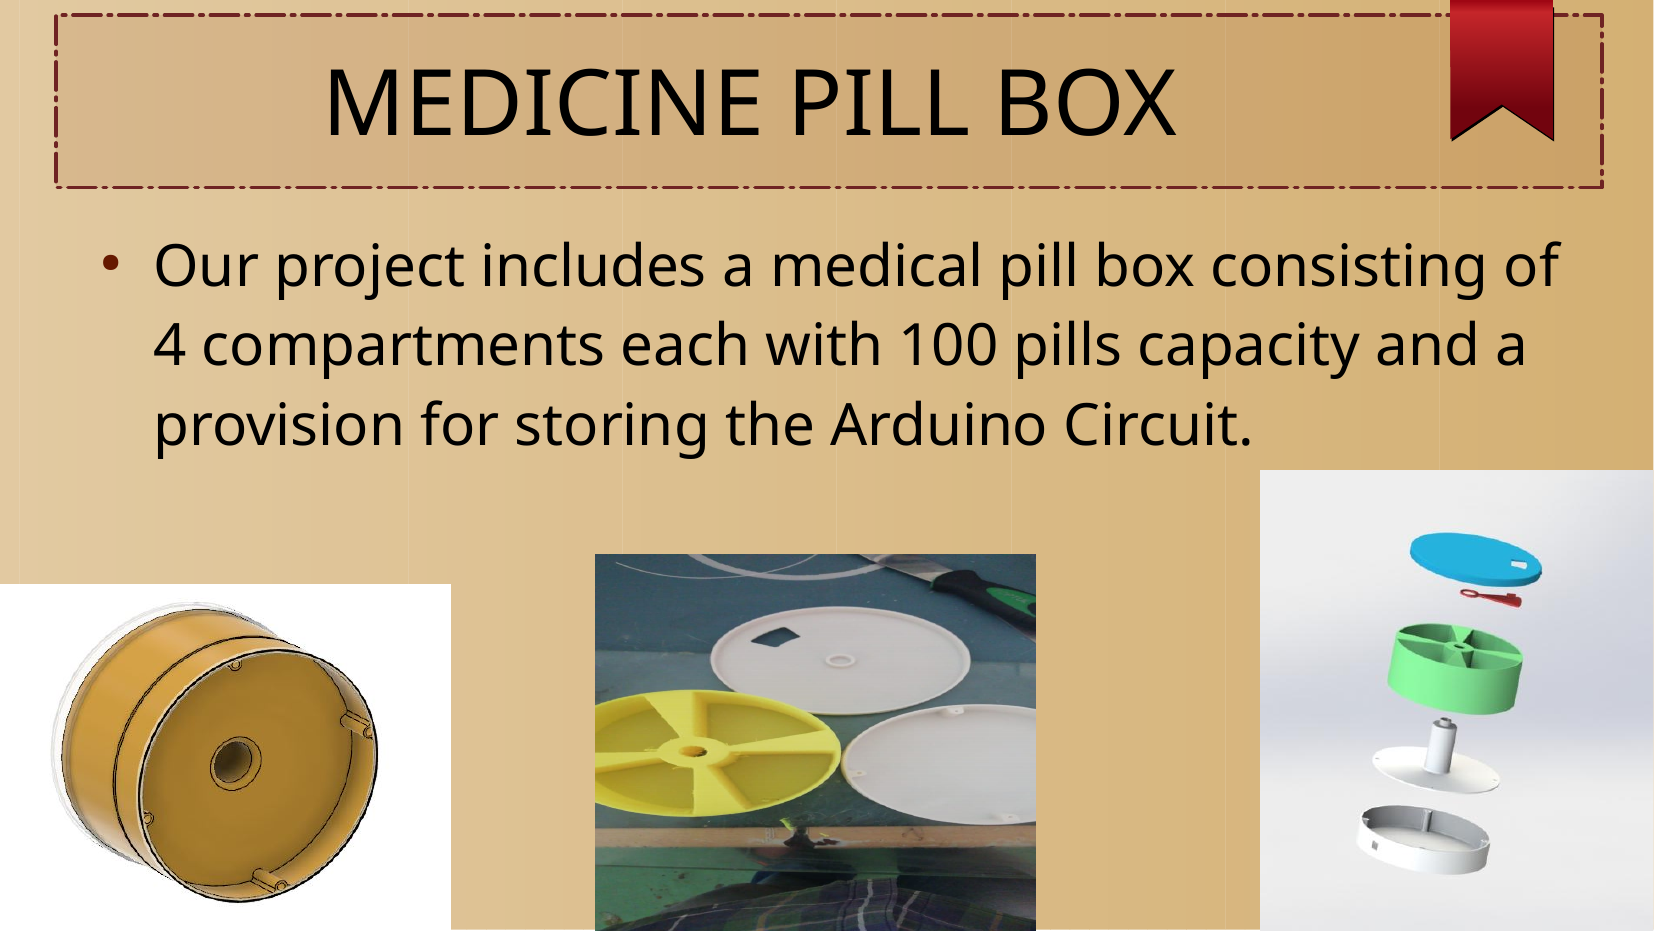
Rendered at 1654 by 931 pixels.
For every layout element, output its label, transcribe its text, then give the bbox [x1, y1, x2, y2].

picture [1260, 470, 1654, 931]
list Our project includes a medical pill box consisting of 4 compartments each with 100 pills capacity and a provision for storing the Arduino Circuit. [82, 224, 1571, 764]
picture [0, 584, 451, 931]
picture [595, 554, 1036, 931]
title MEDICINE PILL BOX [59, 11, 1441, 189]
